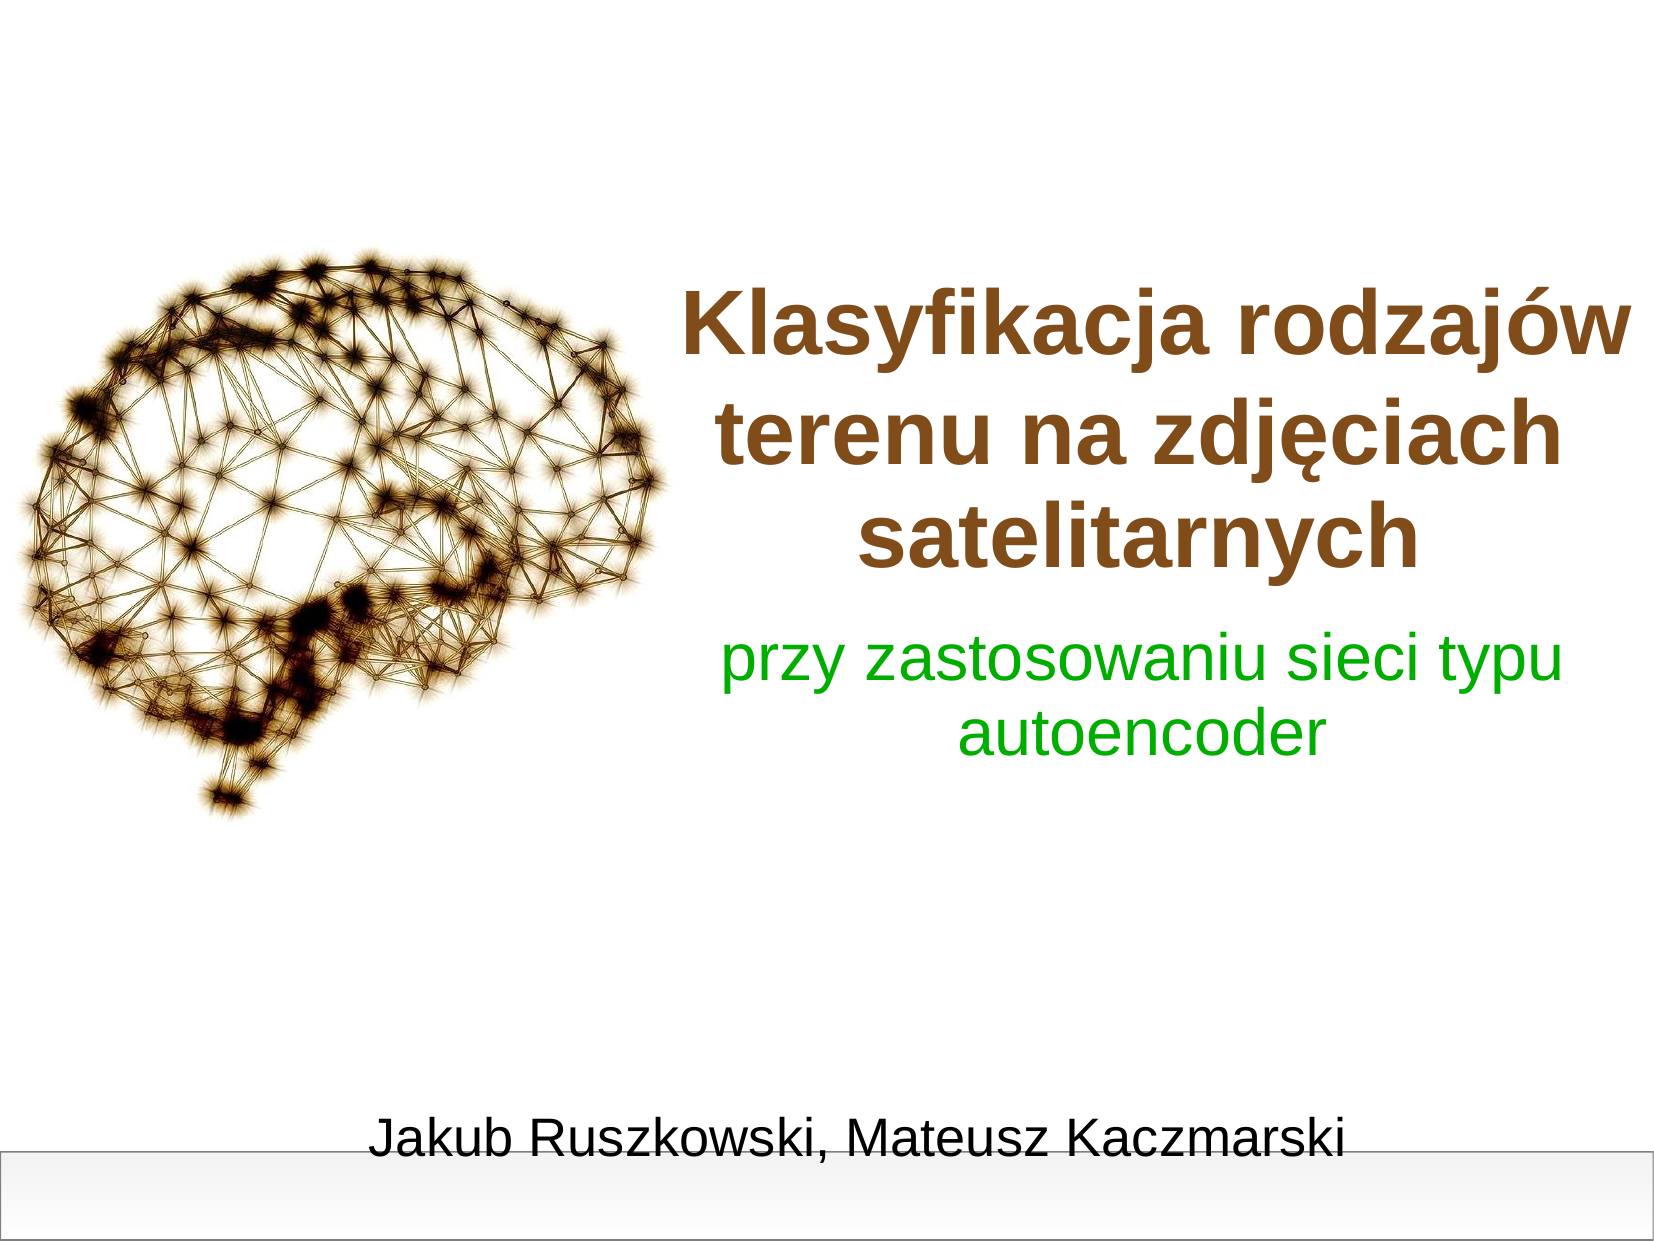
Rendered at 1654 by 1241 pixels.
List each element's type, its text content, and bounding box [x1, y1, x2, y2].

title Klasyfikacja rodzajów terenu na zdjęciach satelitarnych [637, 241, 1642, 587]
picture [1, 236, 680, 827]
title przy zastosowaniu sieci typu autoencoder [714, 620, 1571, 770]
list Jakub Ruszkowski, Mateusz Kaczmarski [324, 1077, 1388, 1211]
